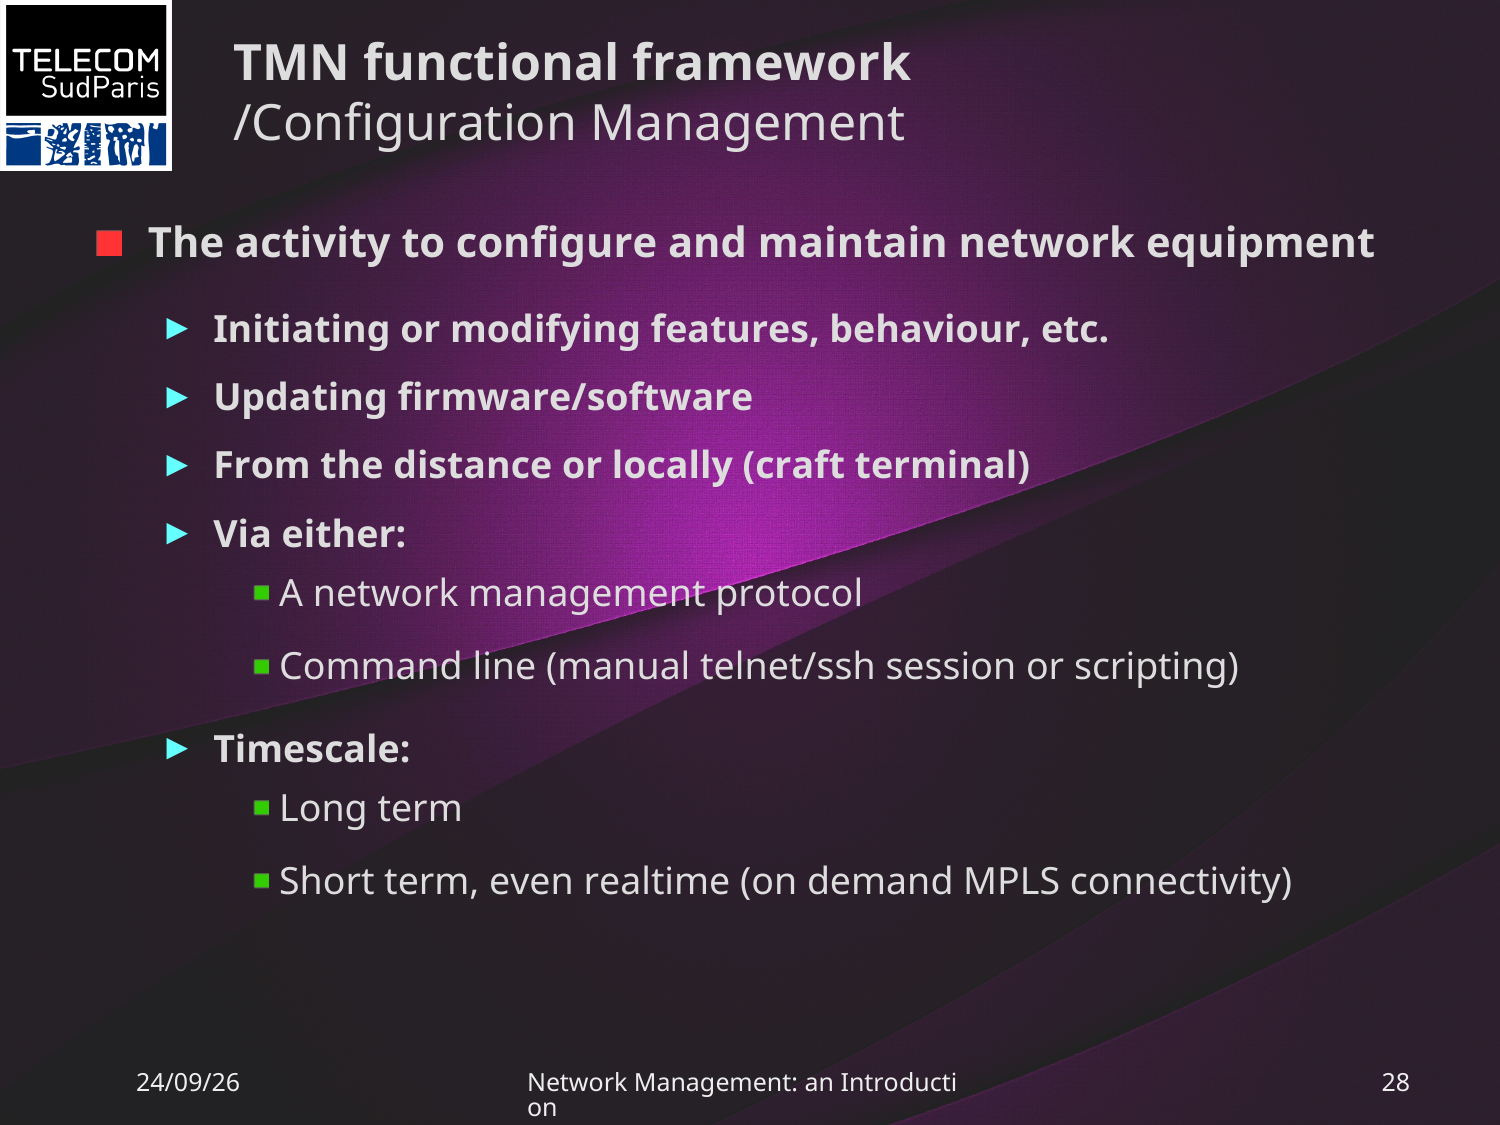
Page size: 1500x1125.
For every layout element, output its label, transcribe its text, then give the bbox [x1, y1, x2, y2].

title TMN functional framework /Configuration Management [218, 22, 1412, 158]
picture [0, 0, 1500, 1125]
list The activity to configure and maintain network equipment Initiating or modifying features, behaviour, etc. Updating firmware/software From the distance or locally (craft terminal) Via either: A network management protocol Command line (manual telnet/ssh session or scripting) Timescale: Long term Short term, even realtime (on demand MPLS connectivity) [76, 207, 1427, 977]
